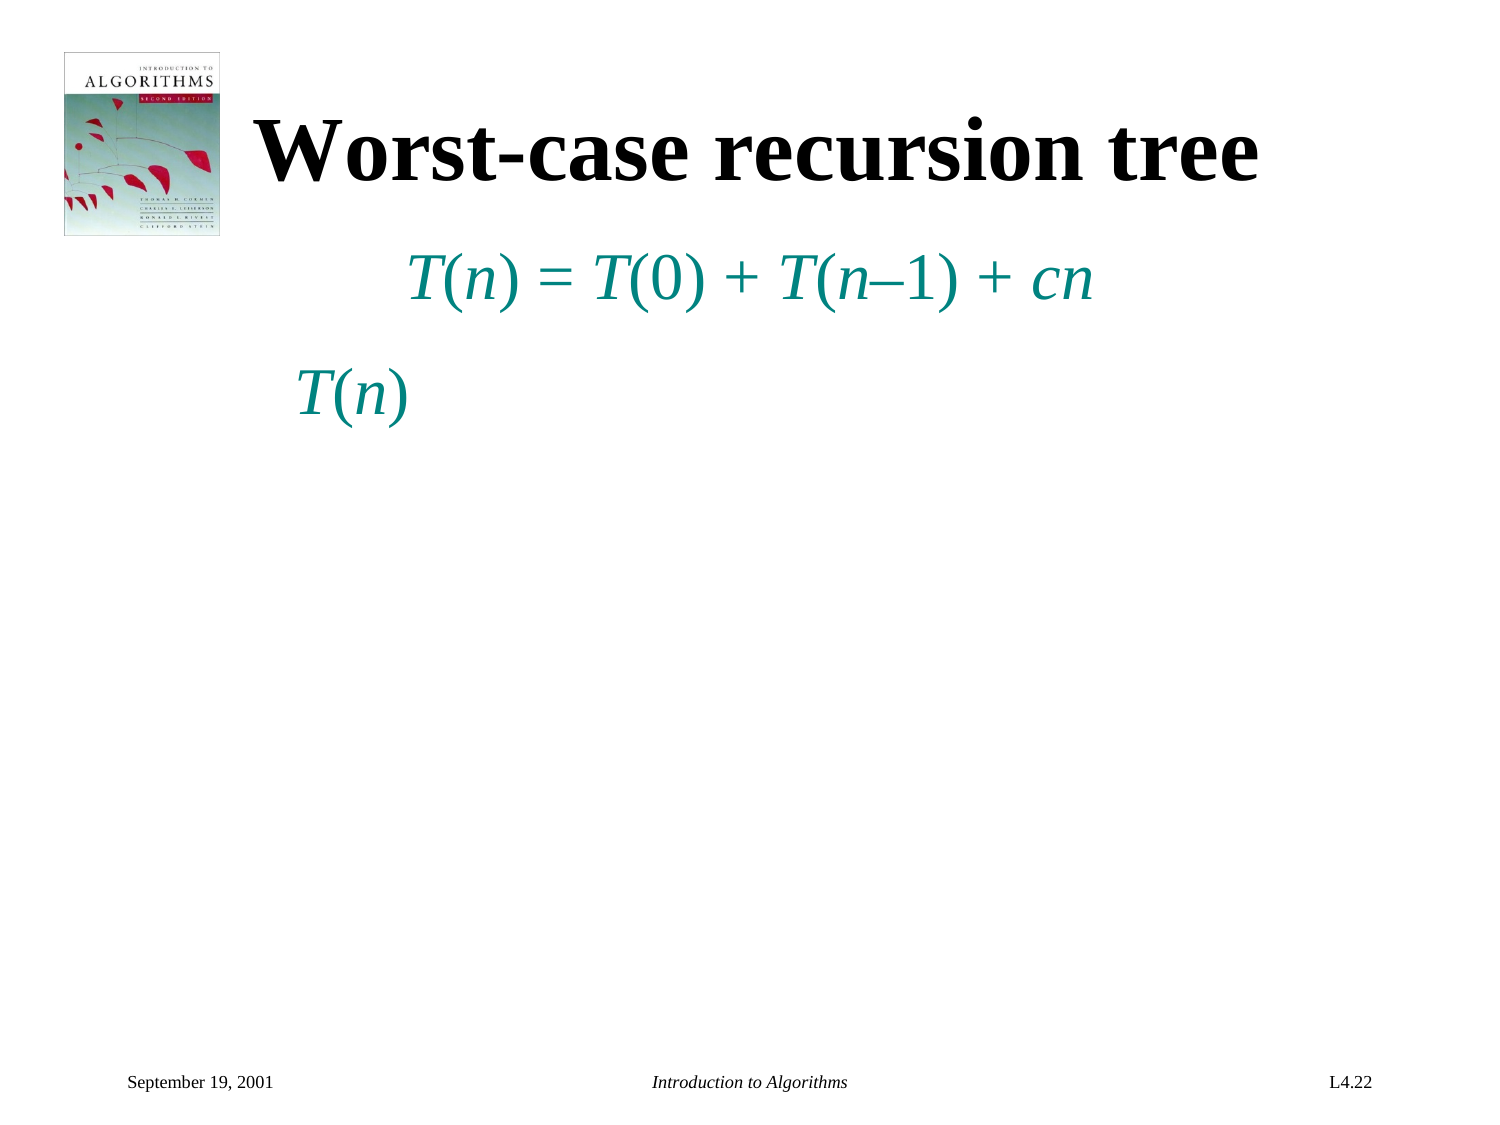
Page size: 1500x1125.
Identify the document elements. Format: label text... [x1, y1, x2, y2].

title Worst-case recursion tree [237, 49, 1475, 238]
text_box Introduction to Algorithms [512, 1062, 988, 1101]
text_box T(n) [280, 340, 425, 436]
text_box L4.<number> [1074, 1062, 1388, 1101]
text_box T(n) = T(0) + T(n–1) + cn [390, 224, 1110, 321]
picture [64, 52, 220, 236]
text_box September 19, 2001 [112, 1062, 426, 1101]
